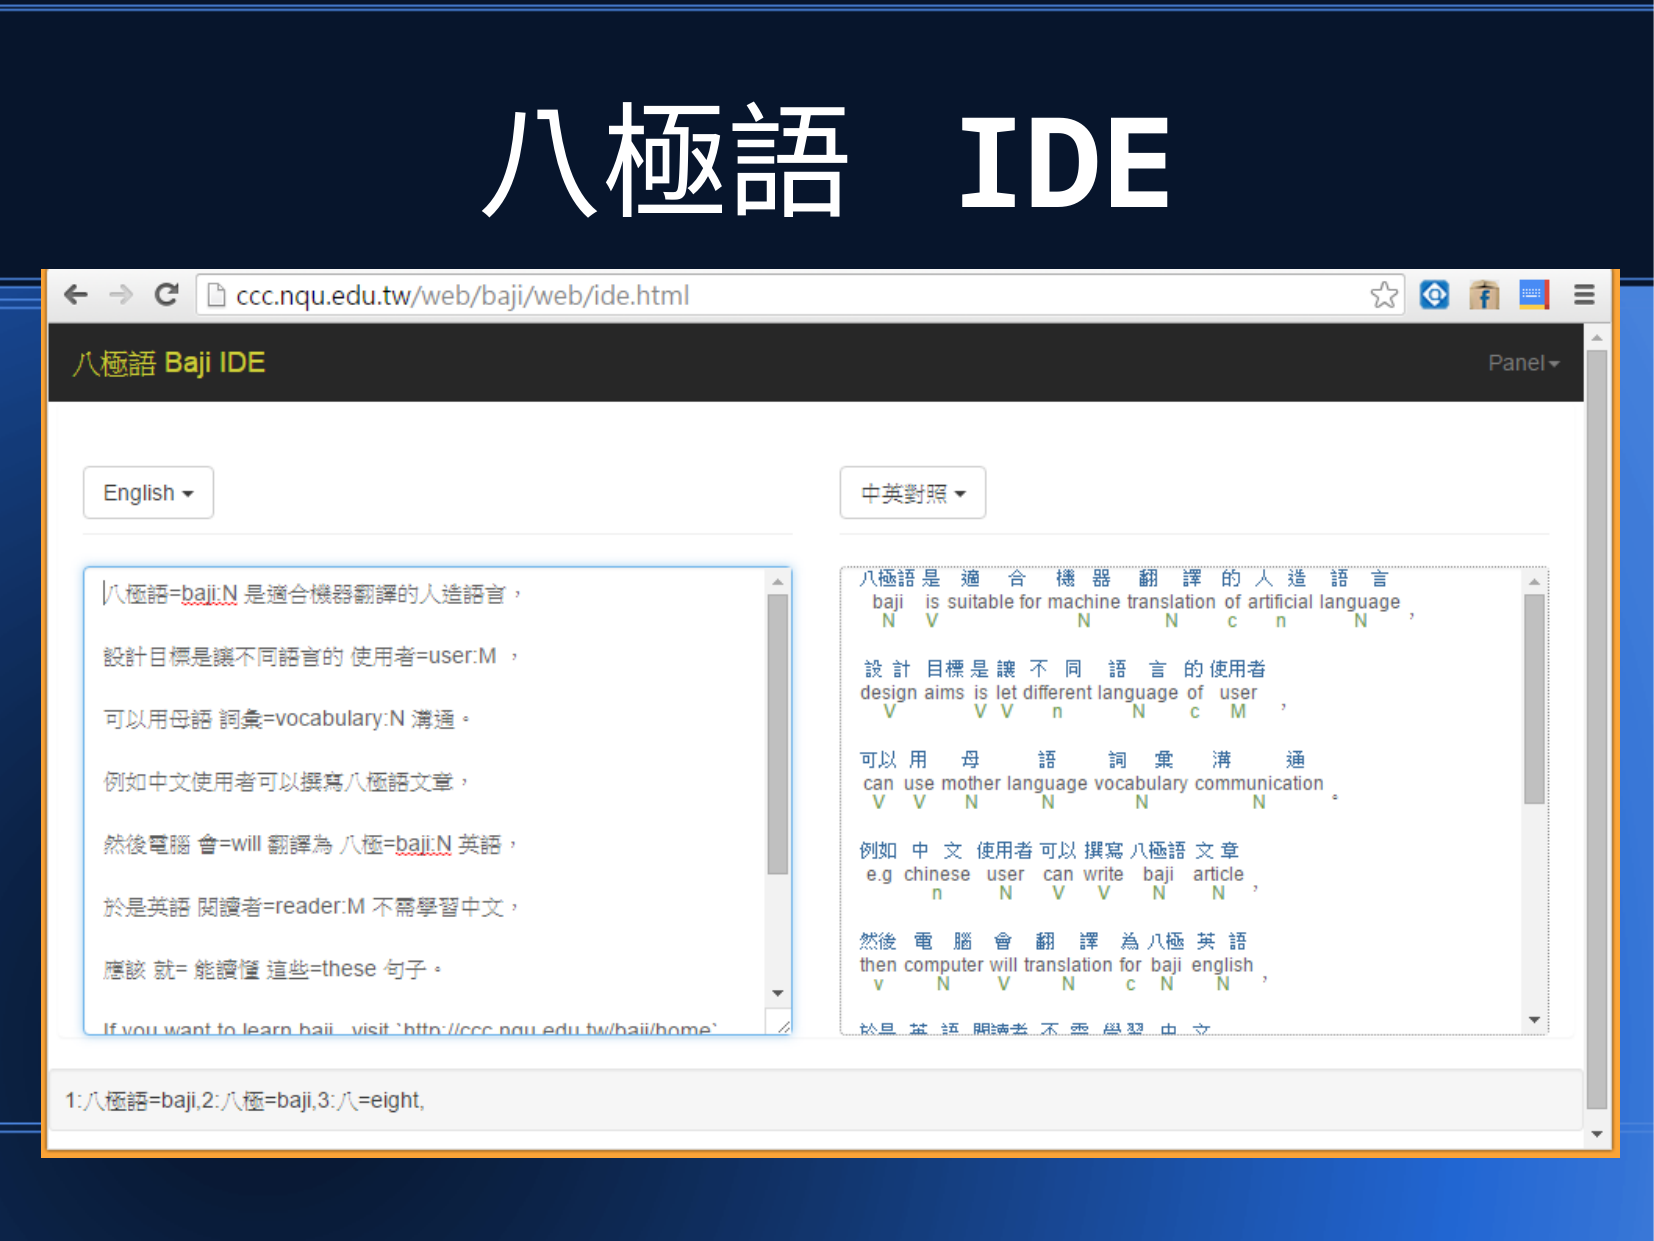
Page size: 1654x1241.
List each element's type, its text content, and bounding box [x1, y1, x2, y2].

picture [0, 0, 1654, 1241]
title 八極語 IDE [82, 49, 1571, 257]
